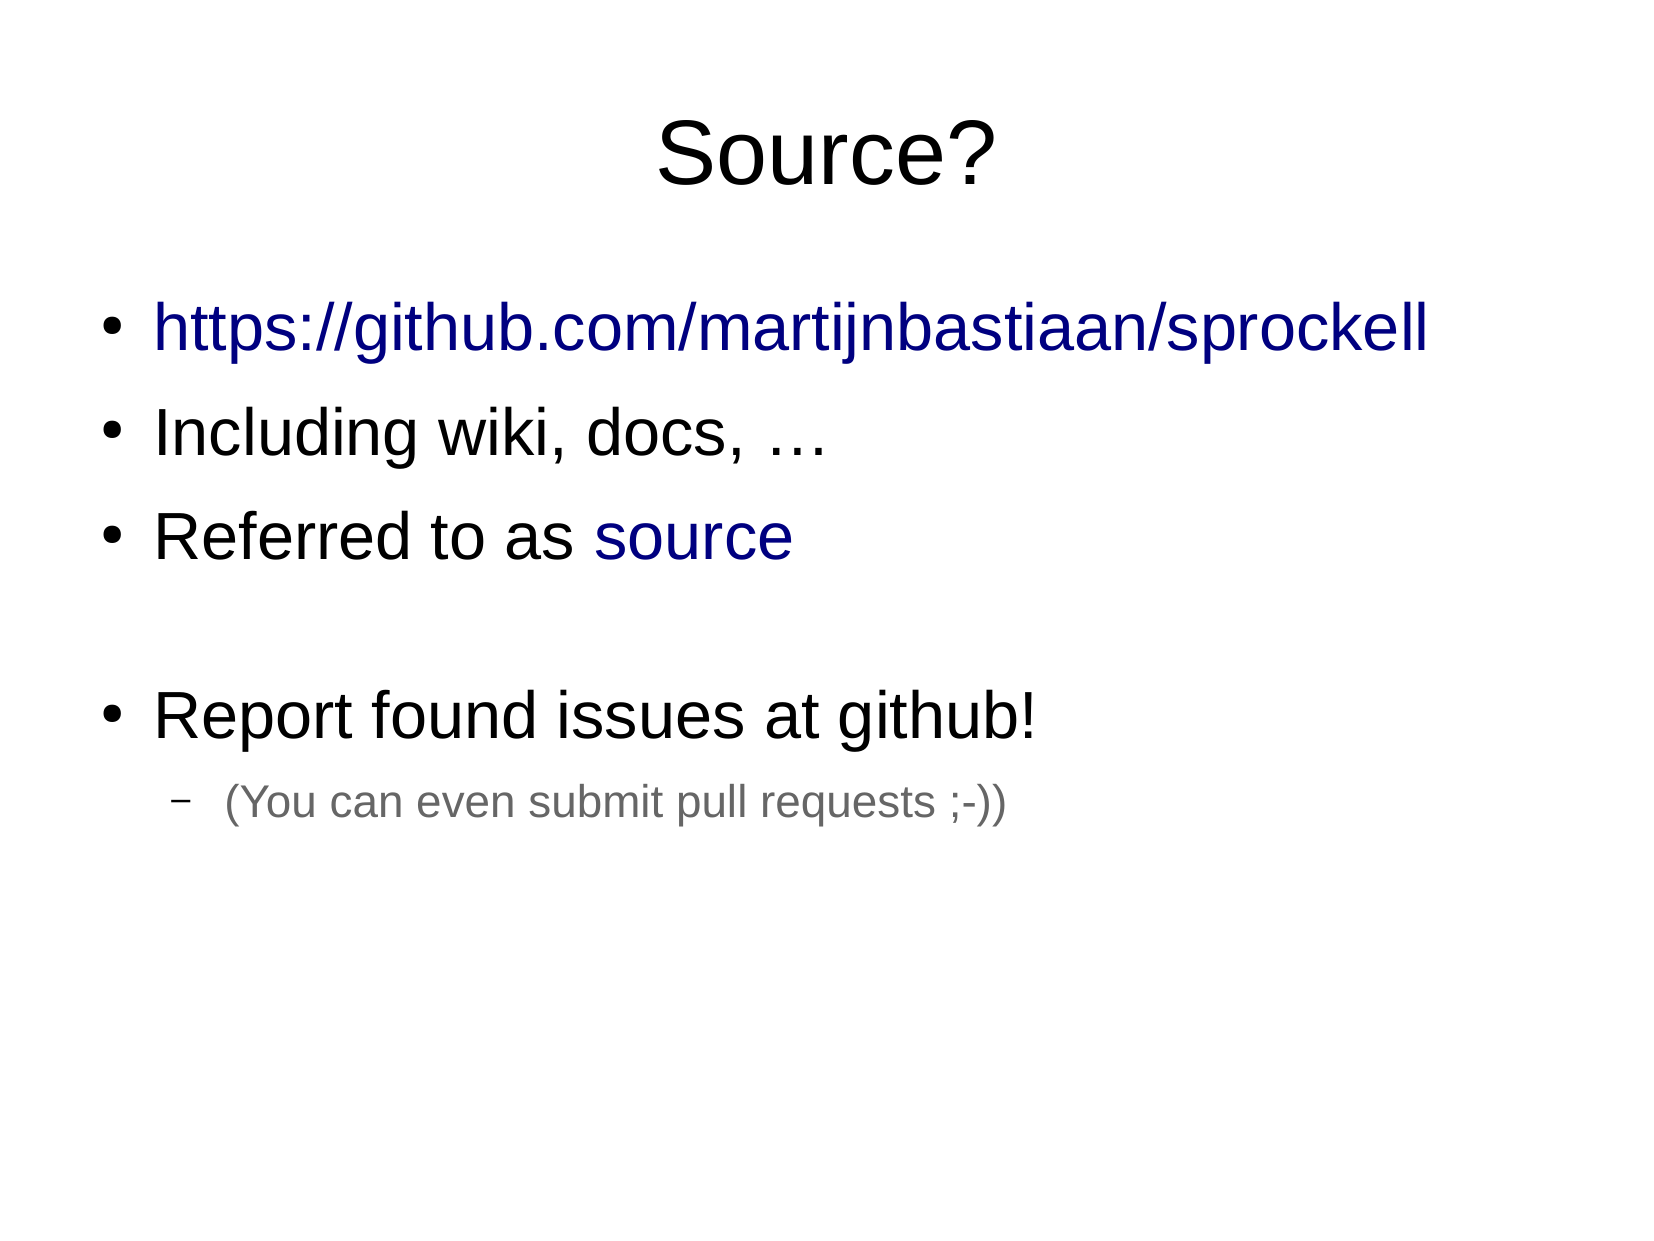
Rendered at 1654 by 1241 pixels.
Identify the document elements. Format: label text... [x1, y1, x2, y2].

title Source? [82, 49, 1571, 257]
list https://github.com/martijnbastiaan/sprockell Including wiki, docs, … Referred to as source Report found issues at github! (You can even submit pull requests ;-)) [82, 290, 1571, 1010]
